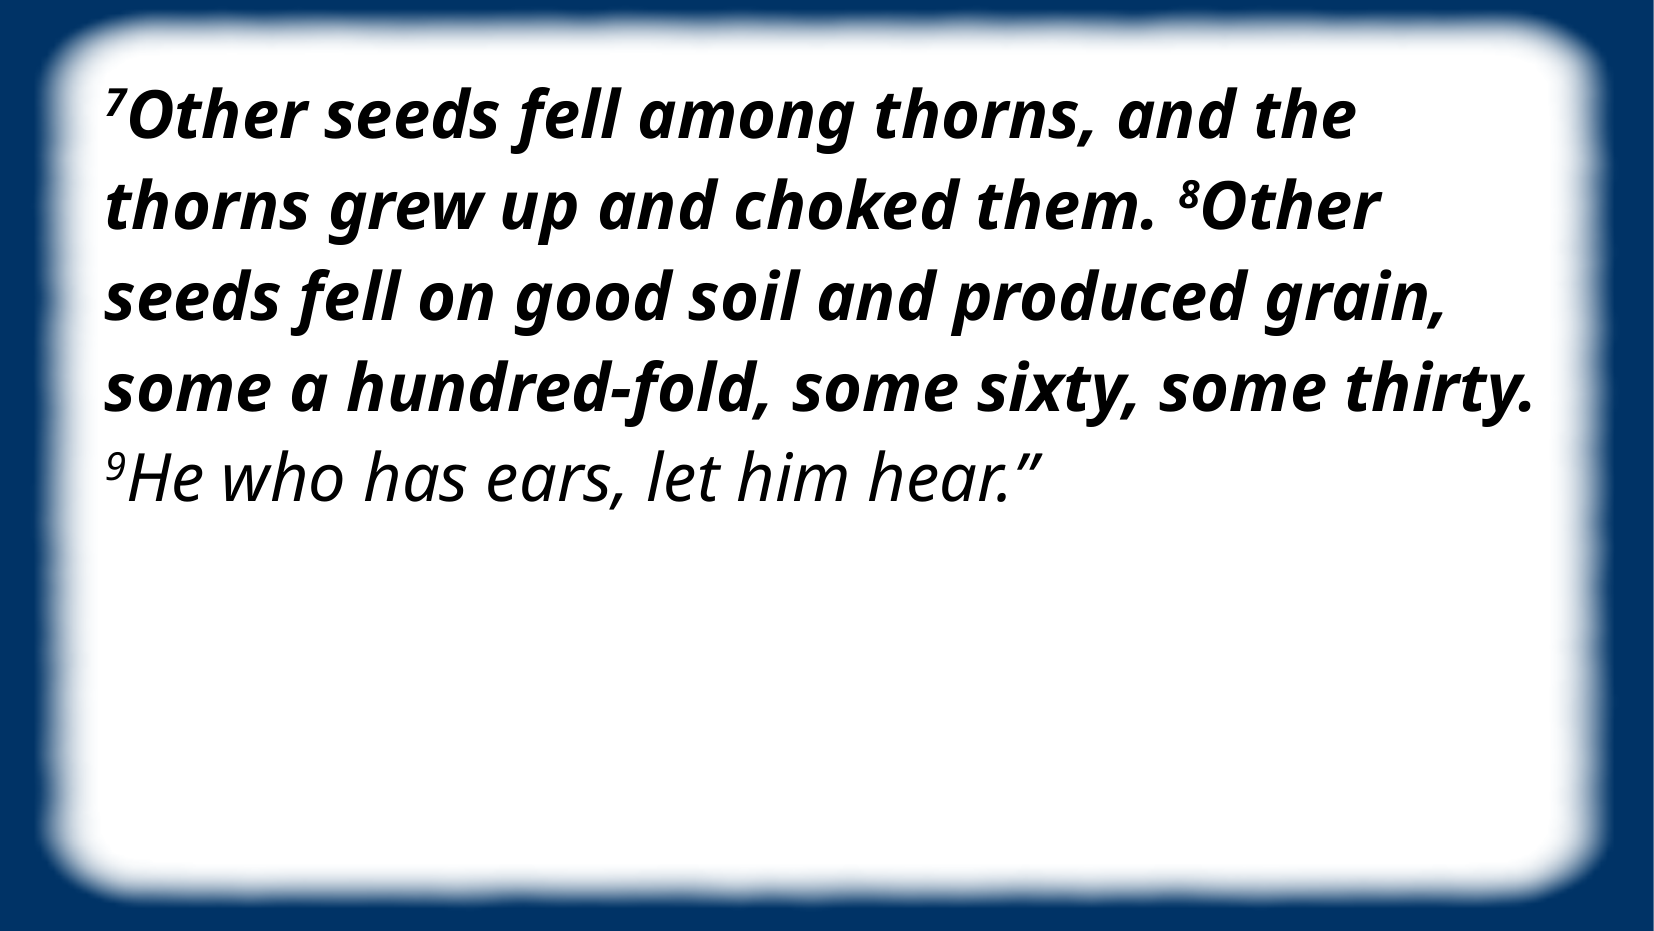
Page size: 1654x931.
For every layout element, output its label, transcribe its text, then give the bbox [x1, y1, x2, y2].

text_box 7Other seeds fell among thorns, and the thorns grew up and choked them. 8Other seeds fell on good soil and produced grain, some a hundred-fold, some sixty, some thirty. 9He who has ears, let him hear.” [90, 60, 1561, 541]
picture [0, 0, 1654, 931]
